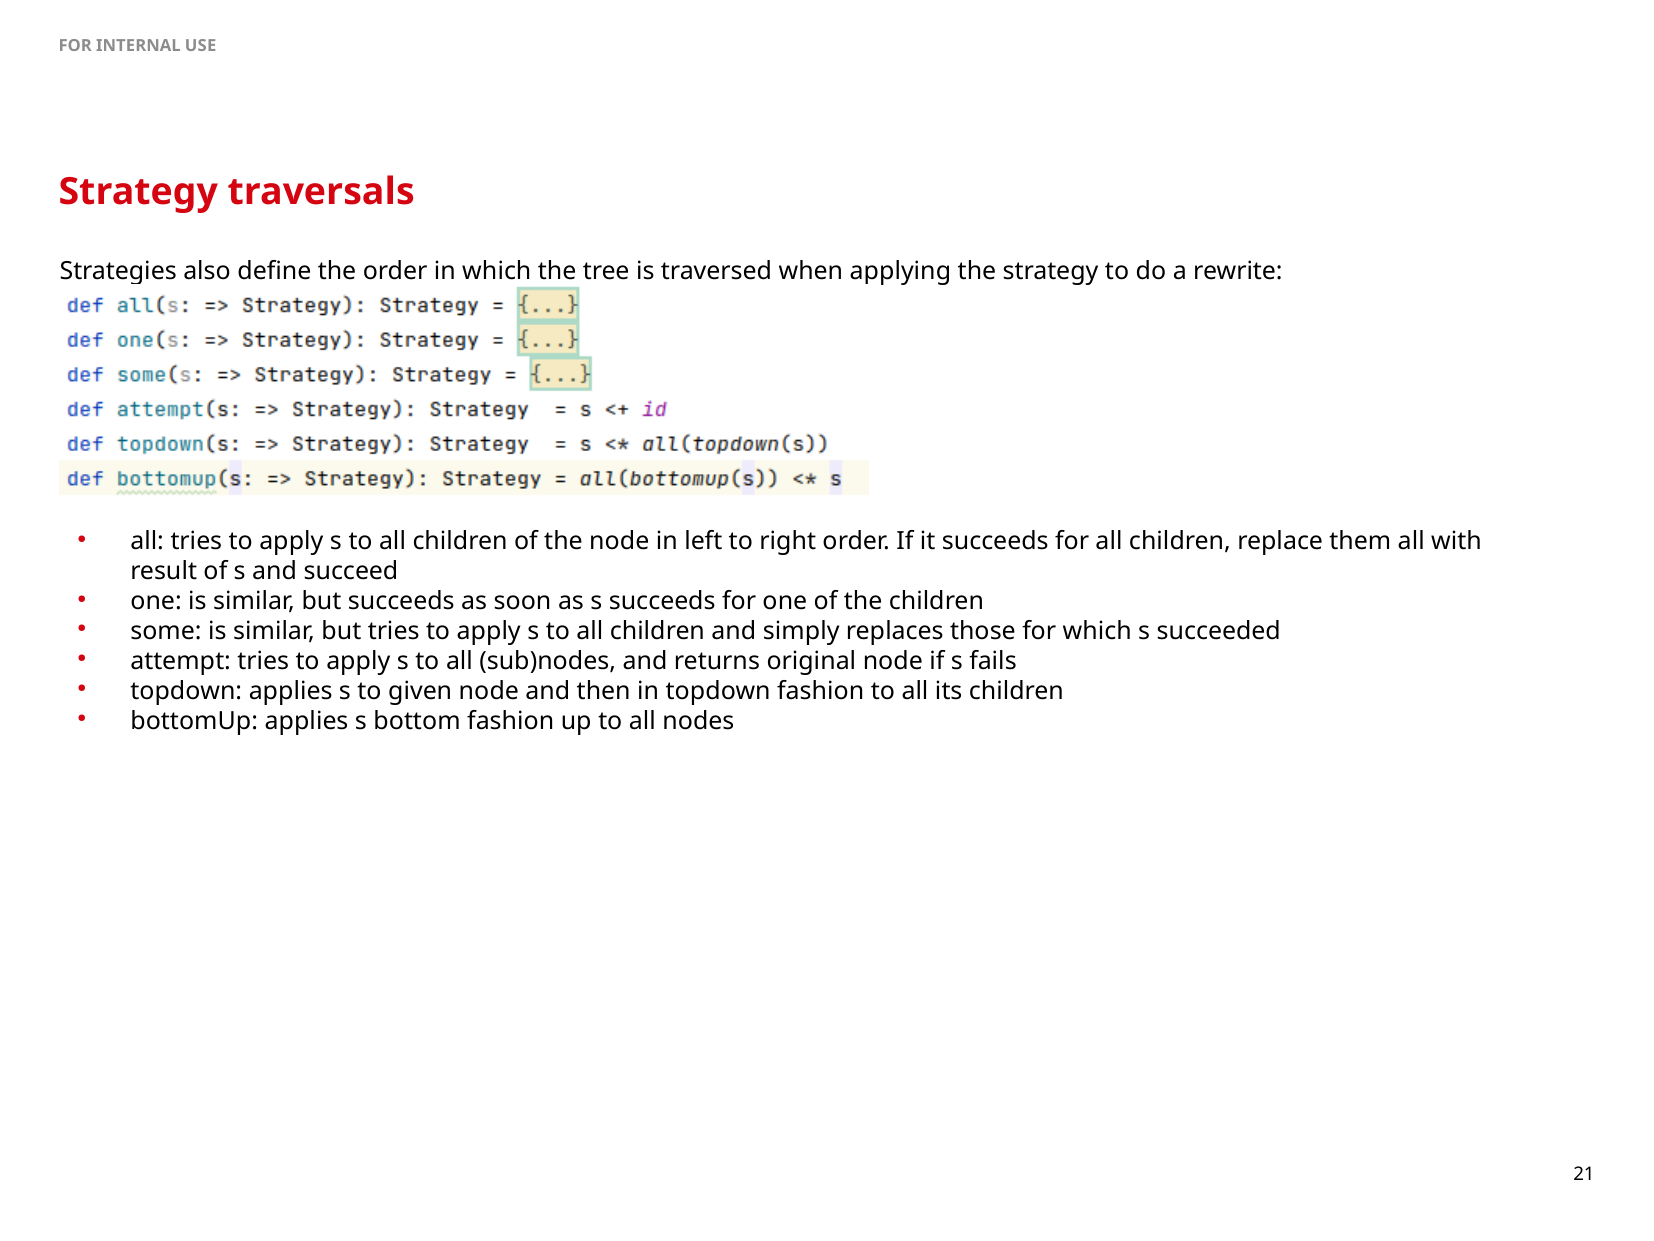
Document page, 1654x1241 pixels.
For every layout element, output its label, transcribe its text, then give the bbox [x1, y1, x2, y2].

title Strategy traversals [58, 92, 1595, 212]
list Strategies also define the order in which the tree is traversed when applying the strategy to do a rewrite: all: tries to apply s to all children of the node in left to right order. If it succeeds for all children, replace them all with result of s and succeed one: is similar, but succeeds as soon as s succeeds for one of the children some: is similar, but tries to apply s to all children and simply replaces those for which s succeeded attempt: tries to apply s to all (sub)nodes, and returns original node if s fails topdown: applies s to given node and then in topdown fashion to all its children bottomUp: applies s bottom fashion up to all nodes [59, 255, 1532, 1107]
picture [59, 284, 869, 503]
slide_number 23 [1526, 1158, 1595, 1192]
